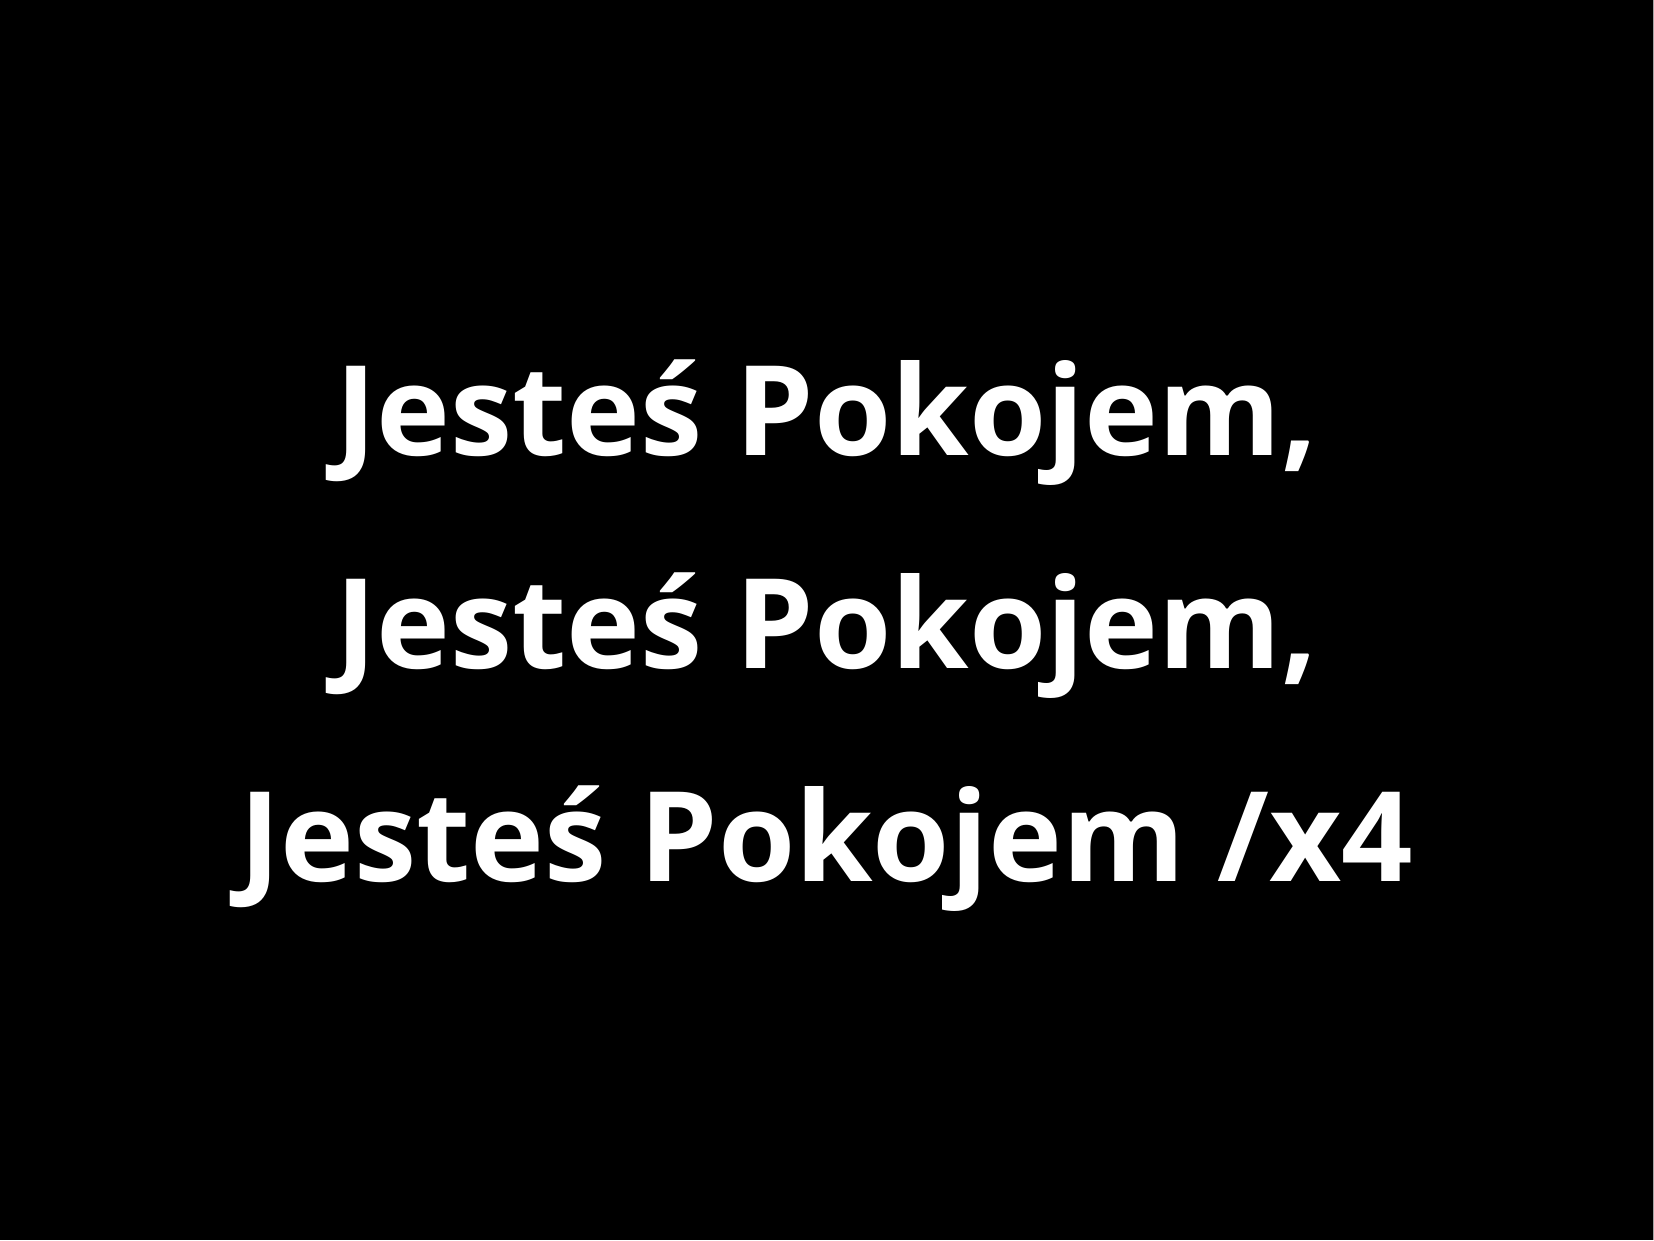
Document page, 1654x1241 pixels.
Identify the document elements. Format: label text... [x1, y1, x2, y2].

title Jesteś Pokojem, ppp Jesteś Pokojem, ppp Jesteś Pokojem /x4 [0, 0, 1654, 1241]
